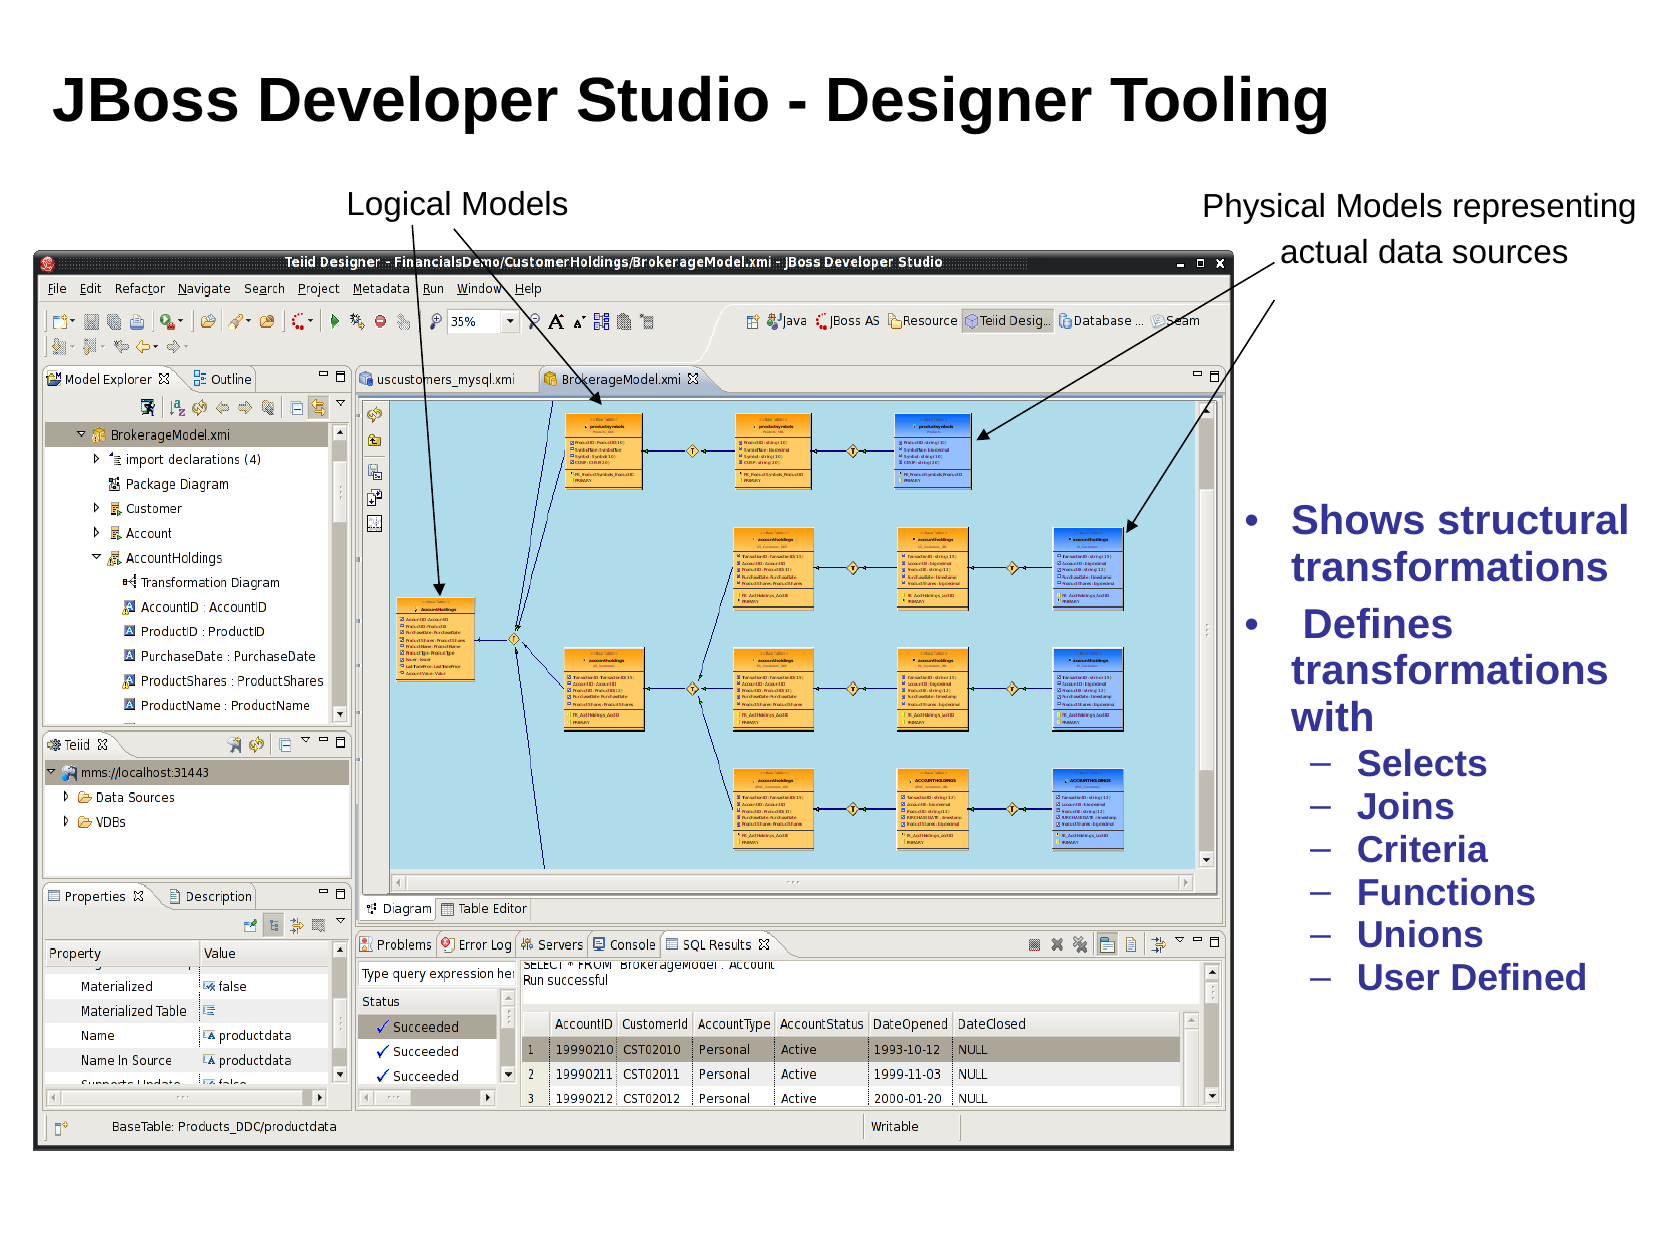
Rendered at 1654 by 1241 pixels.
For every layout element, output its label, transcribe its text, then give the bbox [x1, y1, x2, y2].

text_box Logical Models [331, 178, 584, 231]
title JBoss Developer Studio - Designer Tooling [37, 40, 1526, 165]
picture [33, 250, 1234, 1151]
text_box Physical Models representing actual data sources [1187, 180, 1653, 278]
text_box Shows structural transformations Defines transformations with Selects Joins Criteria Functions Unions User Defined [1229, 489, 1653, 1241]
